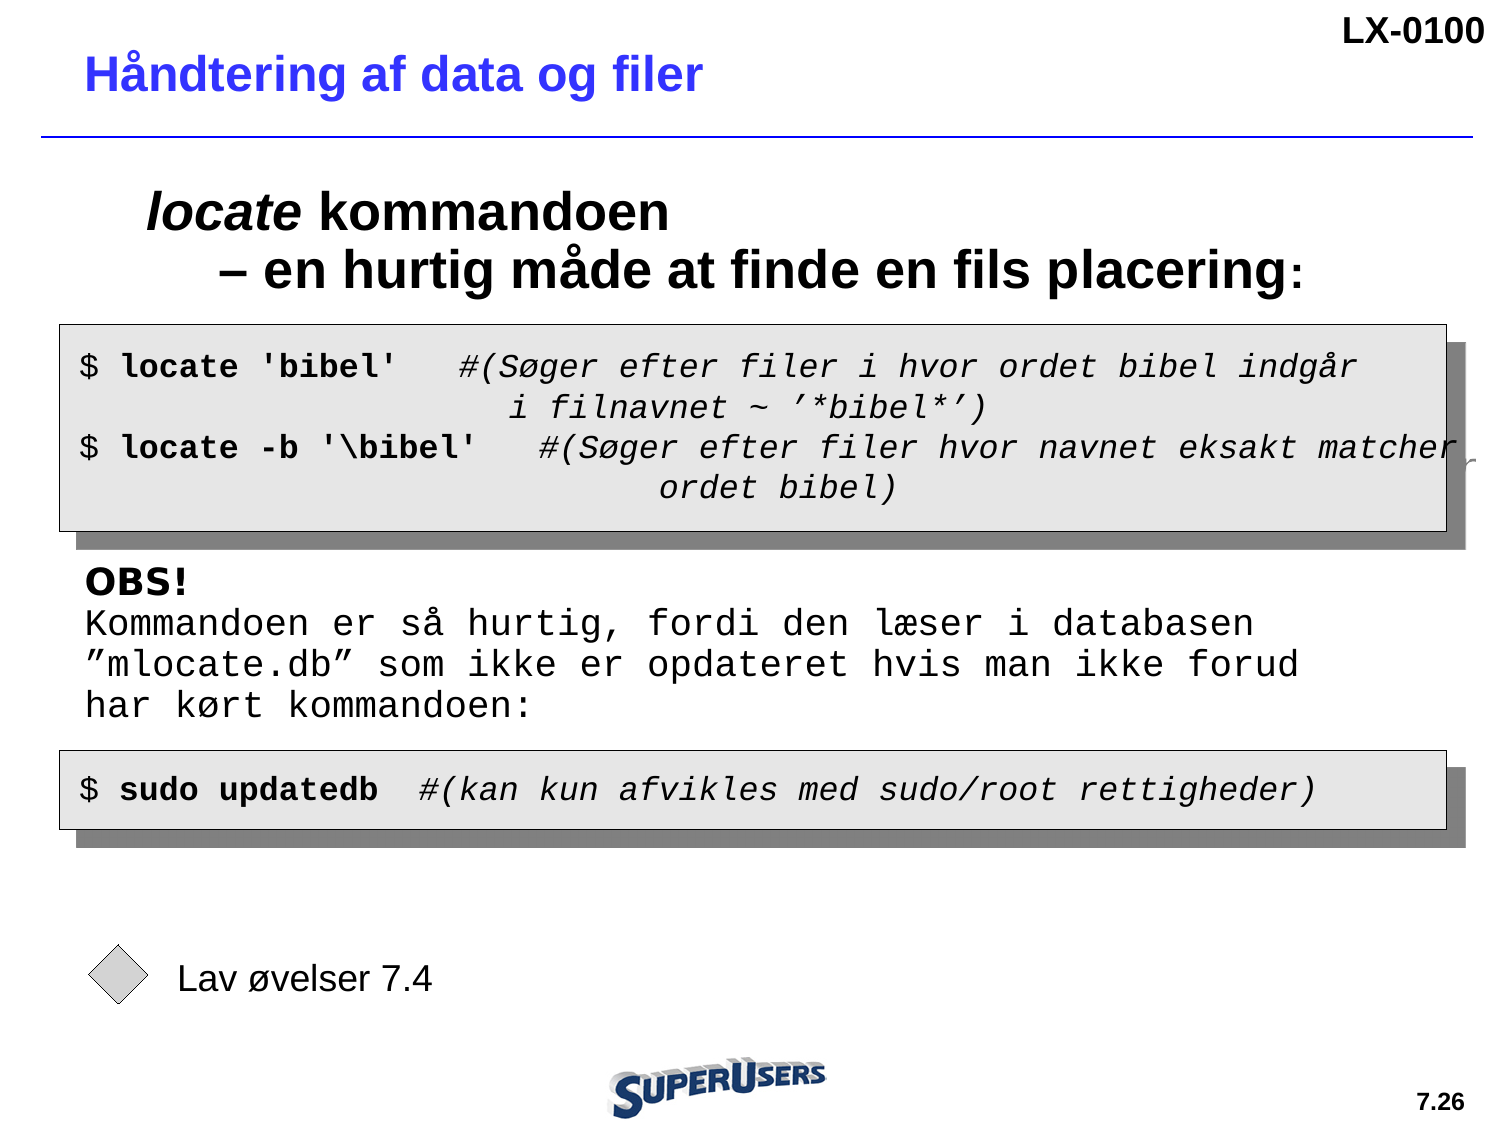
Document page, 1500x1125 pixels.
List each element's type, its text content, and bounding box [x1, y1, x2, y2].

list OBS! Kommandoen er så hurtig, fordi den læser i databasen ”mlocate.db” som ikke er opdateret hvis man ikke forud har kørt kommandoen: [70, 555, 1400, 742]
title Håndtering af data og filer [76, 39, 1424, 126]
text_box $ locate 'bibel' #(Søger efter filer i hvor ordet bibel indgår i filnavnet ~ ’*bibel*’) $ locate -b '\bibel' #(Søger efter filer hvor navnet eksakt matcher ordet bibel) [59, 324, 1447, 532]
text_box $ sudo updatedb #(kan kun afvikles med sudo/root rettigheder) [59, 750, 1447, 830]
text_box [88, 944, 148, 1004]
picture [605, 1057, 827, 1122]
subtitle [92, 172, 1402, 324]
text_box [108, 174, 1418, 384]
text_box Lav øvelser 7.4 [177, 954, 591, 1052]
